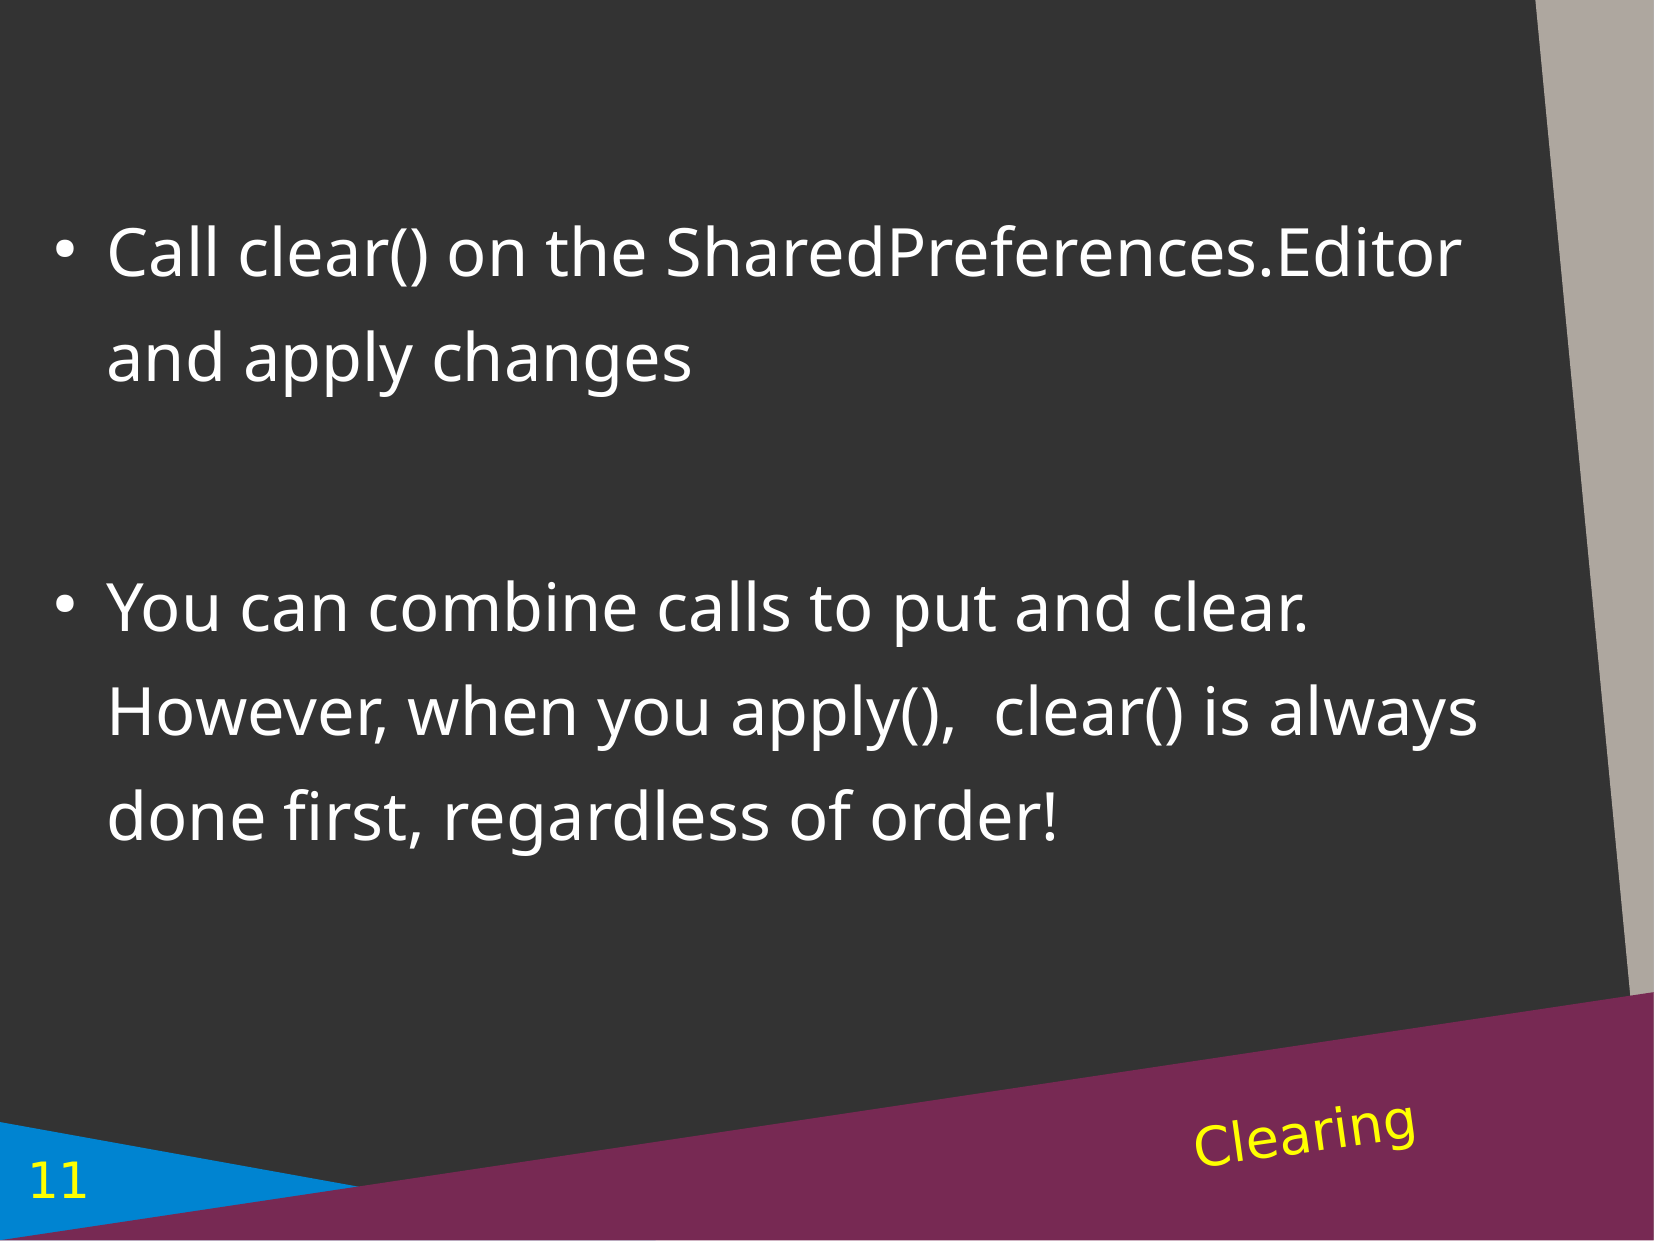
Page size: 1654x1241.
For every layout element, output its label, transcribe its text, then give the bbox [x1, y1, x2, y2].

list Call clear() on the SharedPreferences.Editor and apply changes You can combine calls to put and clear. However, when you apply(), clear() is always done first, regardless of order! [35, 59, 1524, 993]
title Clearing [956, 995, 1654, 1241]
